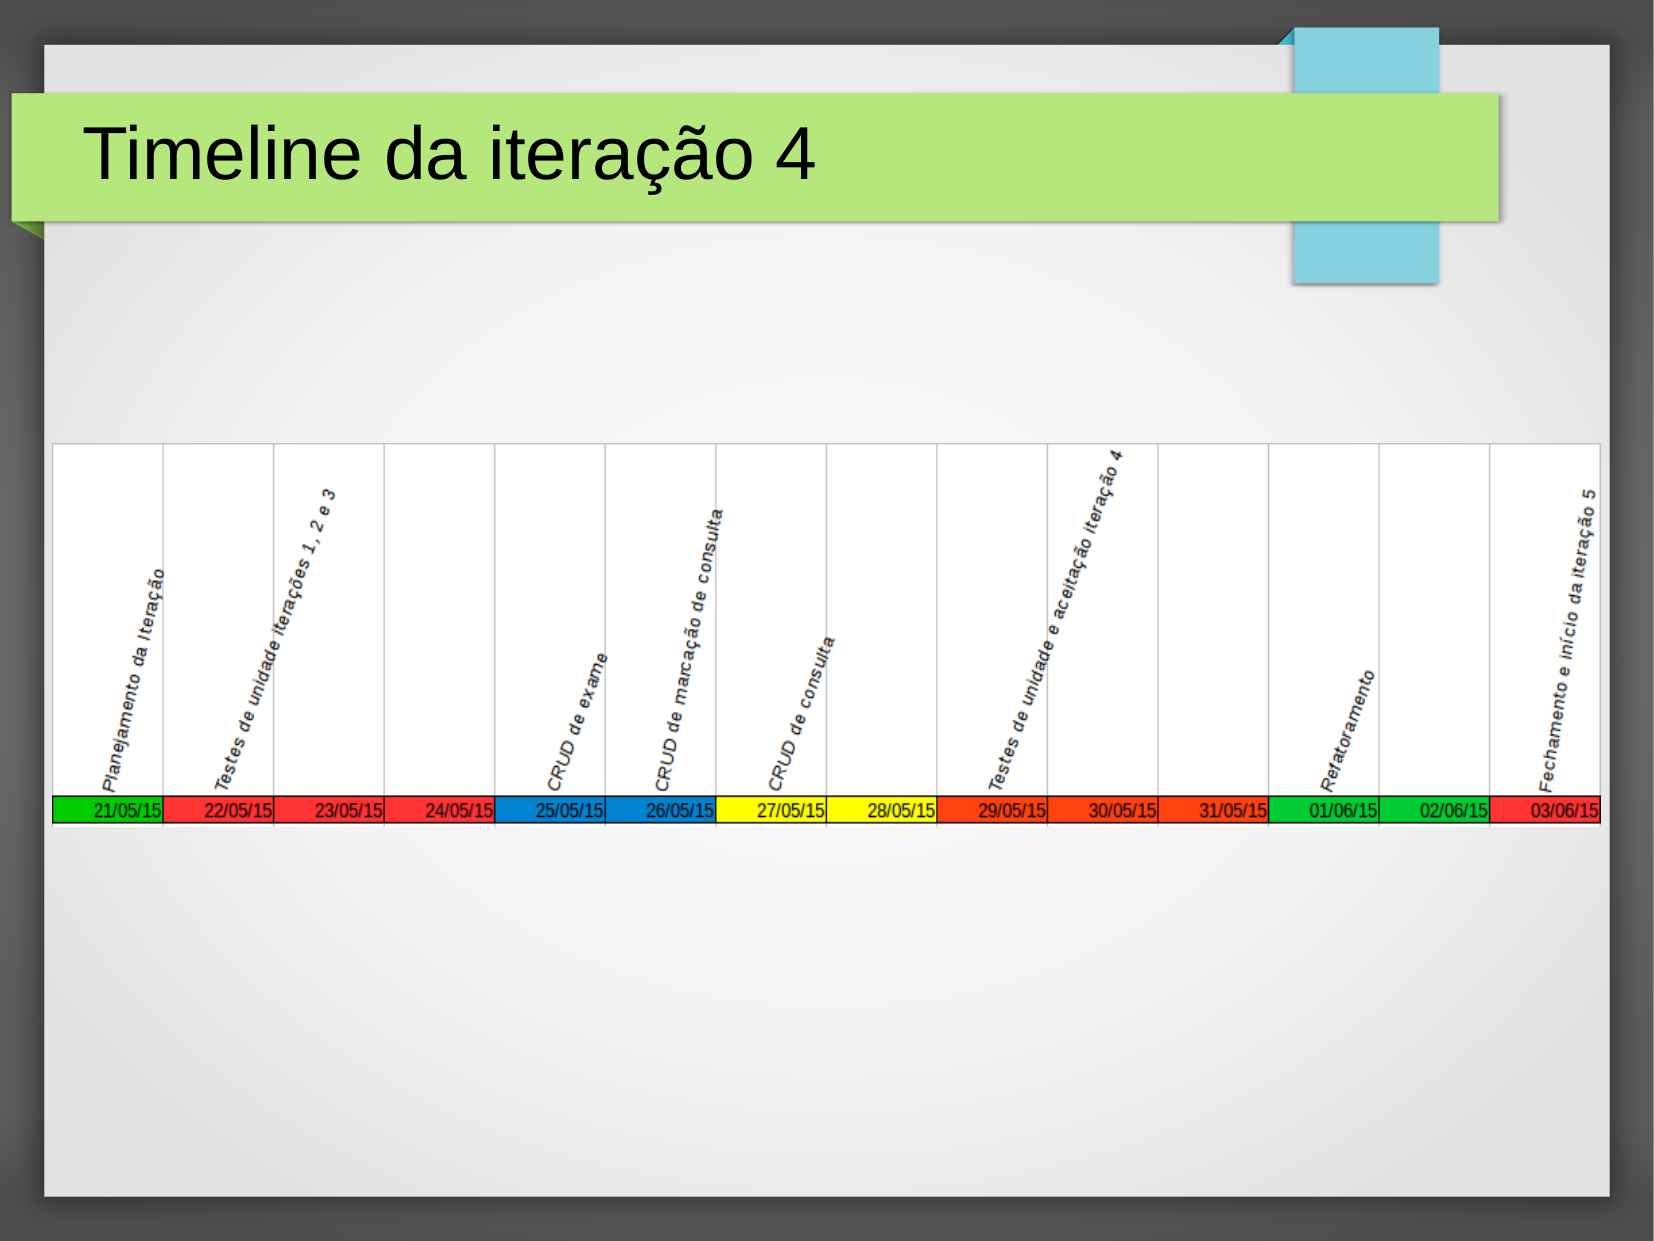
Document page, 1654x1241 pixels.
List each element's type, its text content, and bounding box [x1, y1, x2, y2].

title Timeline da iteração 4 [82, 94, 1264, 213]
picture [0, 0, 1654, 1241]
